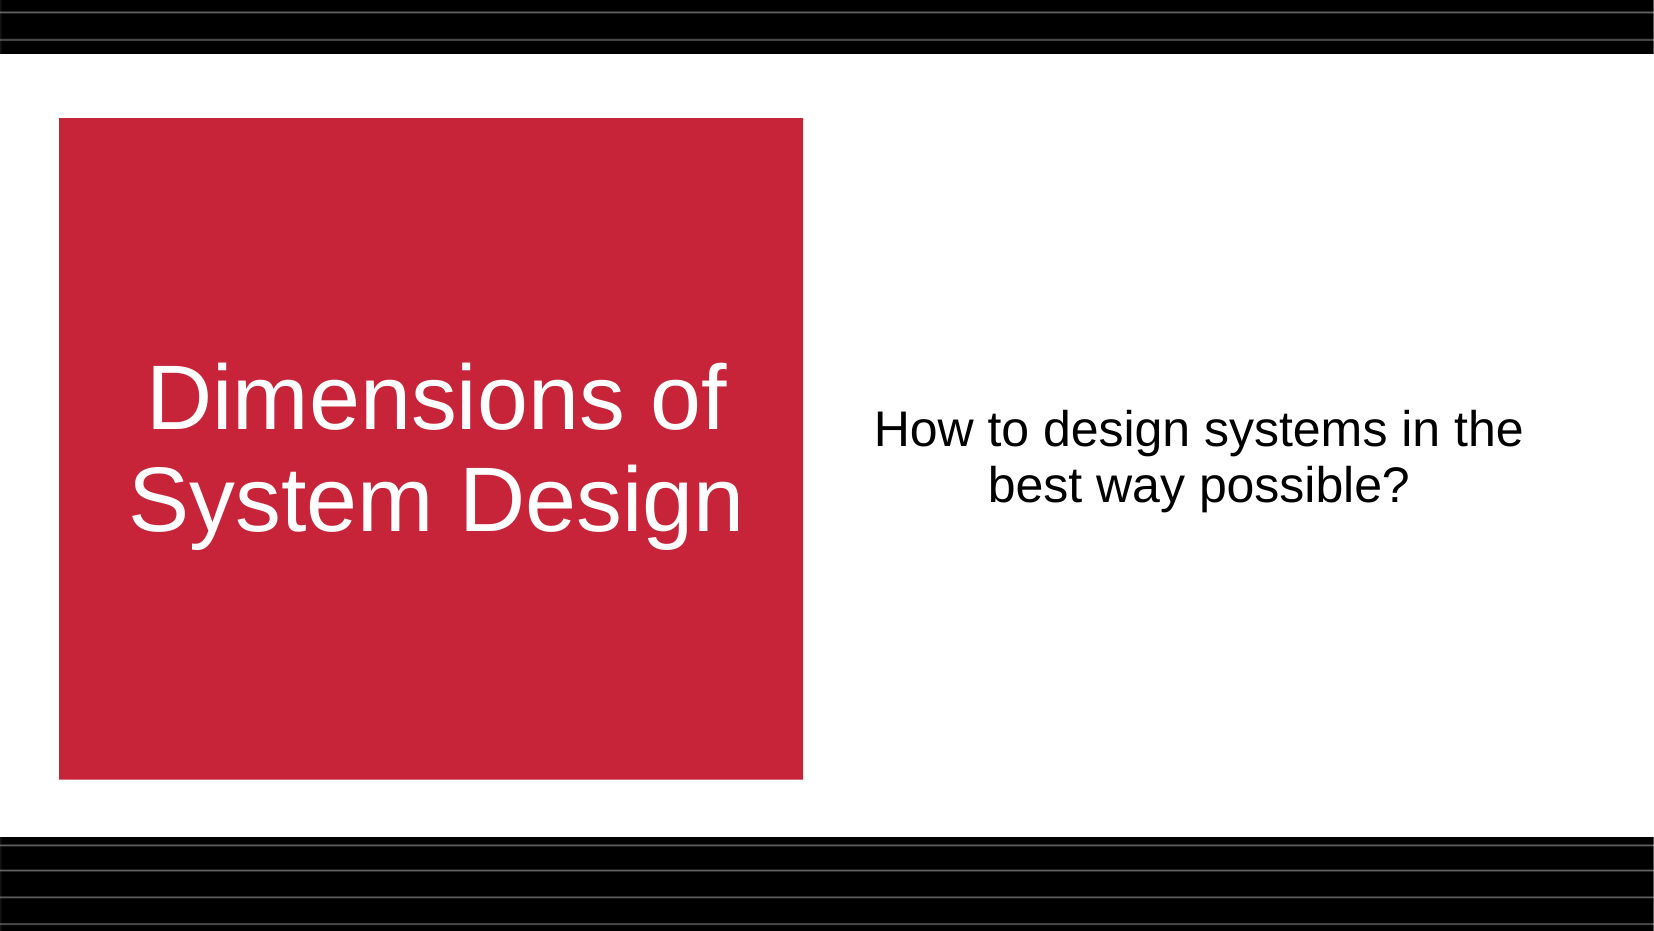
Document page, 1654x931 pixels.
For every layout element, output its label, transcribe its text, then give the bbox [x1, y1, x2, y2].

picture [0, 837, 1654, 931]
subtitle How to design systems in the best way possible? [838, 401, 1560, 626]
title Dimensions of System Design [59, 118, 804, 780]
picture [0, 0, 1654, 54]
